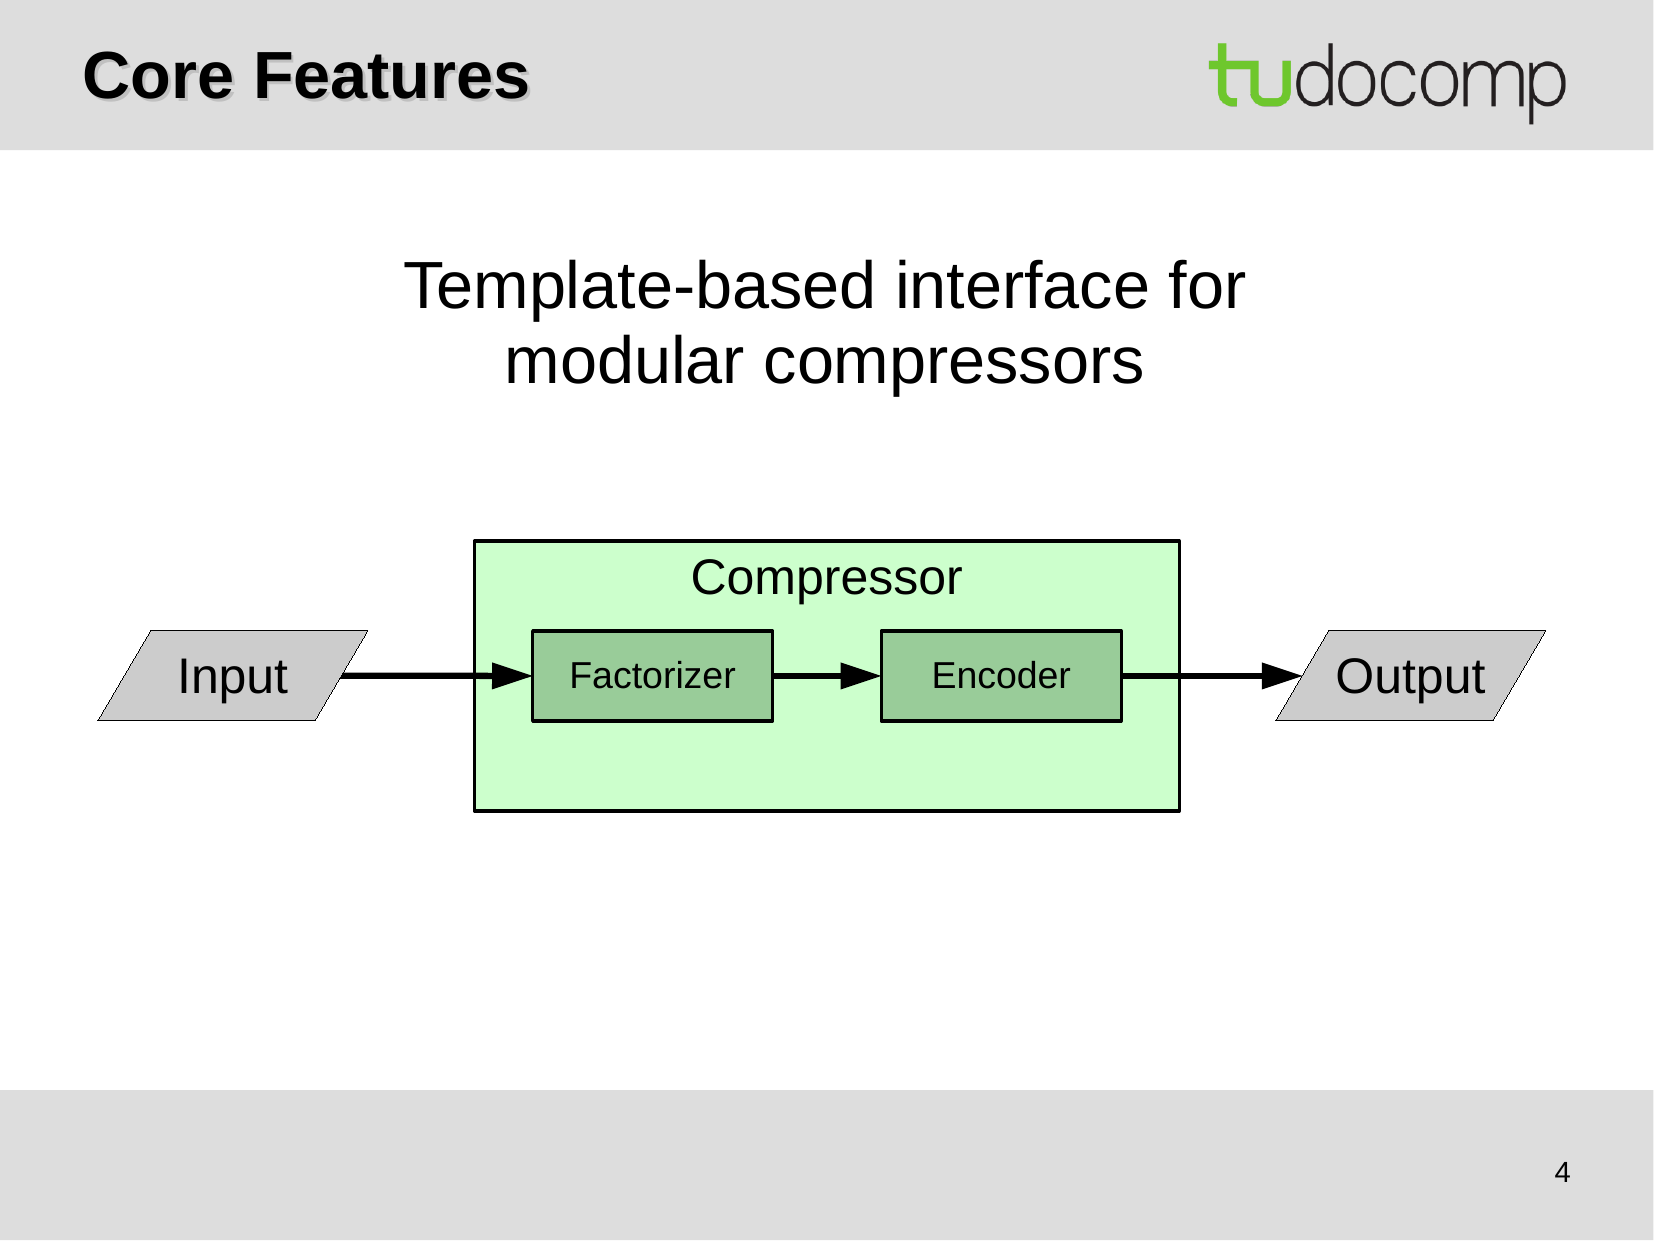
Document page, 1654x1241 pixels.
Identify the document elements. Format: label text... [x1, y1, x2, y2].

text_box Output [1275, 630, 1546, 721]
text_box Compressor [474, 677, 1180, 811]
title Core Features [82, 31, 1571, 121]
text_box Template-based interface for modular compressors [388, 240, 1266, 406]
text_box Factorizer [532, 630, 773, 721]
picture [1203, 121, 1571, 130]
text_box Compressor [474, 540, 1180, 675]
text_box Input [97, 630, 368, 721]
text_box Encoder [881, 630, 1122, 721]
